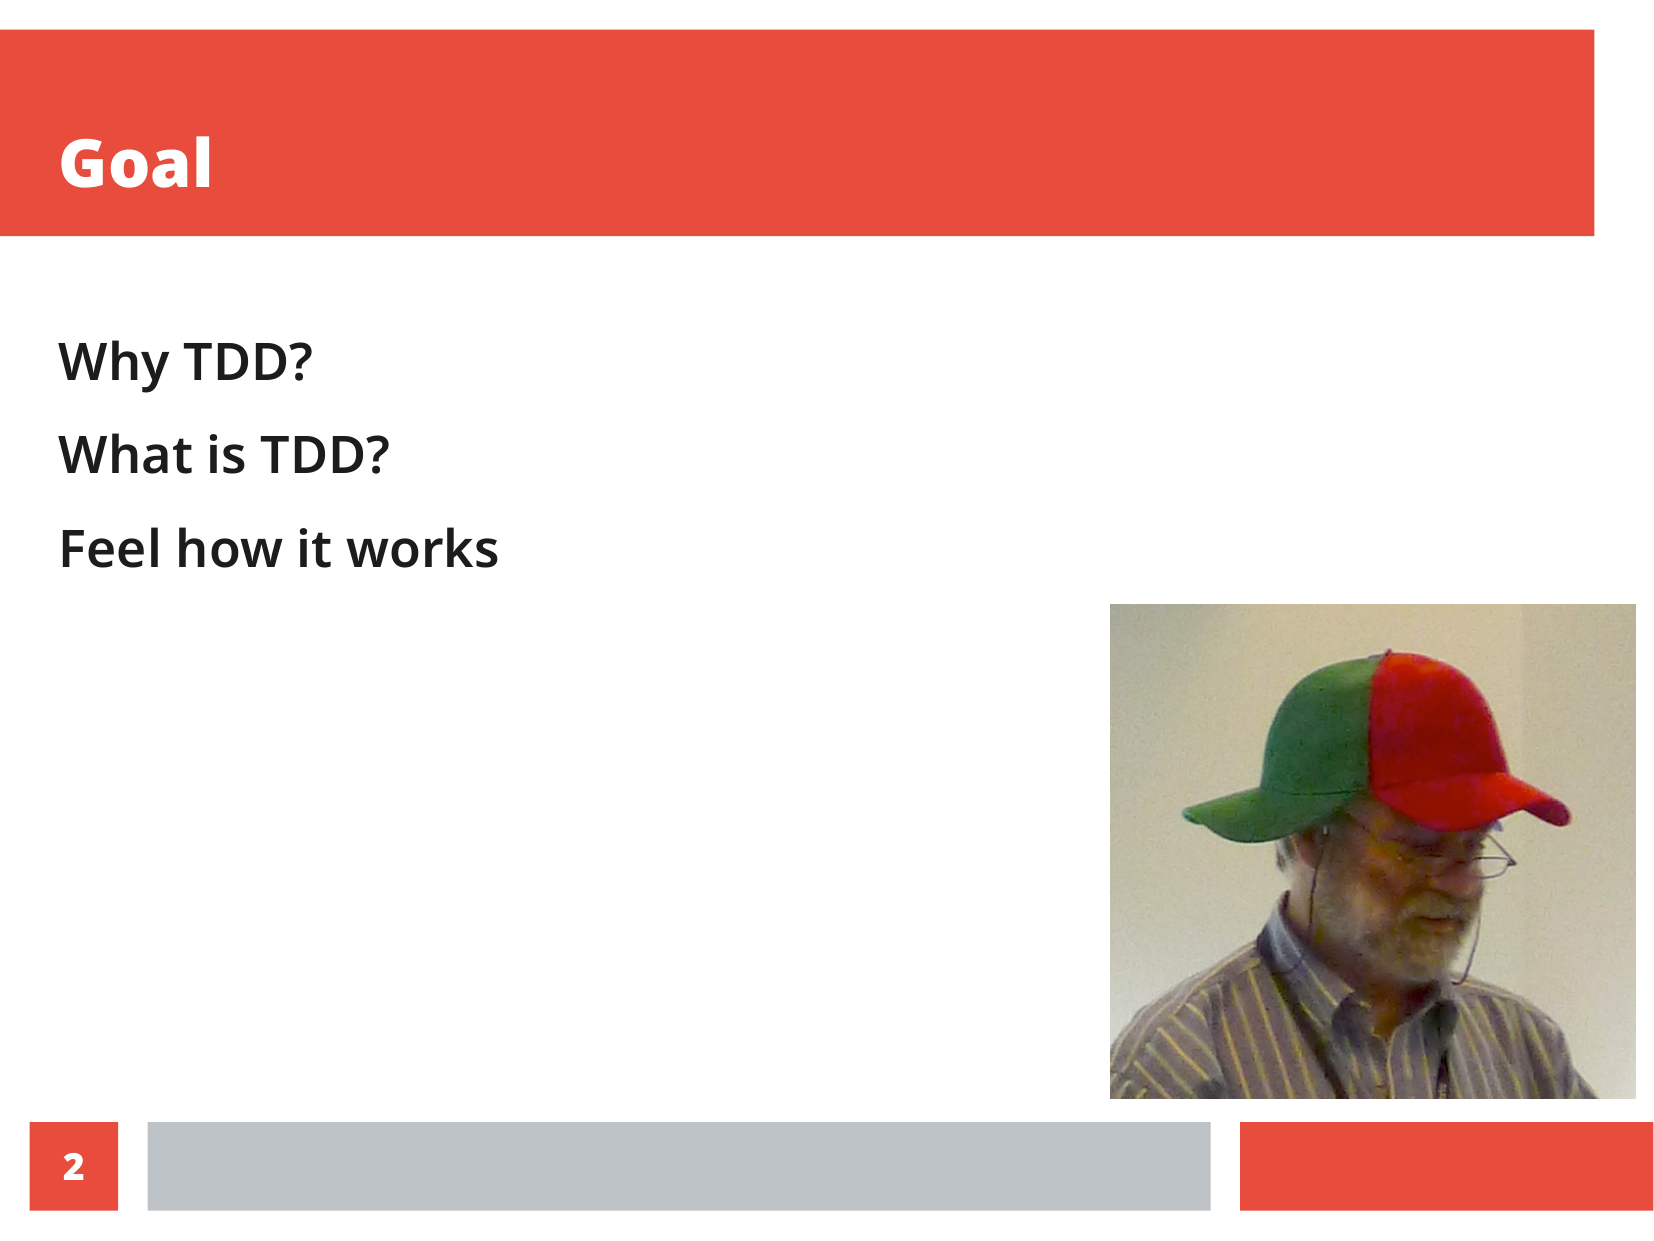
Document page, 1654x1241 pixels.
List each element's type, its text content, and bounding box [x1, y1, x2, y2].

title Goal [59, 59, 1595, 207]
list Why TDD? What is TDD? Feel how it works [59, 324, 1591, 586]
picture [1110, 604, 1636, 1099]
